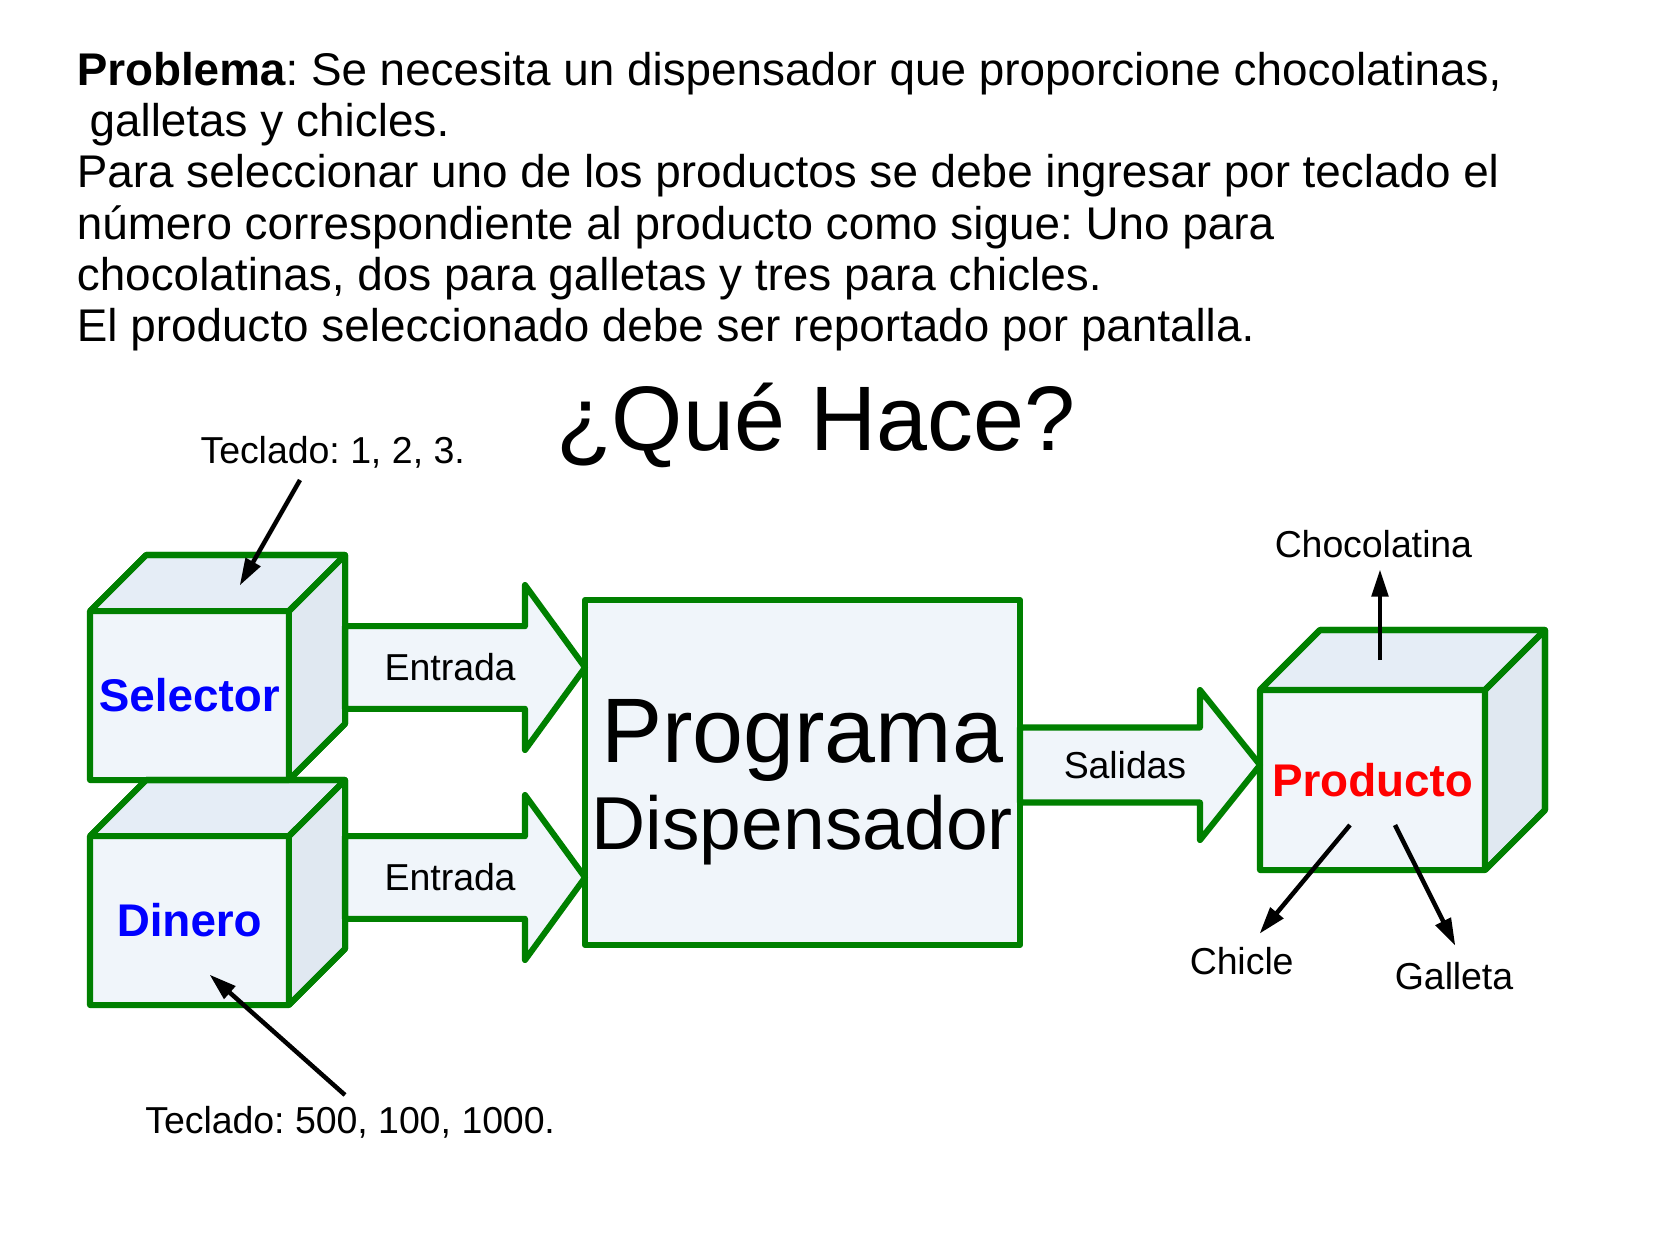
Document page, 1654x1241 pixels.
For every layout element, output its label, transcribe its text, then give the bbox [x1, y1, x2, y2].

text_box Producto [1260, 691, 1485, 871]
text_box Chocolatina [1260, 504, 1516, 586]
text_box Producto [90, 780, 344, 837]
text_box Dinero [90, 837, 288, 1006]
text_box Entrada [346, 585, 586, 751]
text_box Teclado: 1, 2, 3. [90, 420, 481, 481]
text_box Salida [90, 555, 344, 612]
subtitle Problema: Se necesita un dispensador que proporcione chocolatinas, galletas y chicles. Para seleccionar uno de los productos se debe ingresar por teclado el número correspondiente al producto como sigue: Uno para chocolatinas, dos para galletas y tres para chicles. El producto seleccionado debe ser reportado por pantalla. [1260, 630, 1544, 691]
text_box Programa Dispensador [585, 600, 1021, 946]
text_box Teclado: 500, 100, 1000. [105, 1071, 571, 1171]
text_box Galleta [1380, 948, 1529, 1006]
text_box Salidas [1020, 690, 1260, 841]
title ¿Qué Hace? [71, 315, 1561, 523]
subtitle Problema: Se necesita un dispensador que proporcione chocolatinas, galletas y chicles. Para seleccionar uno de los productos se debe ingresar por teclado el número correspondiente al producto como sigue: Uno para chocolatinas, dos para galletas y tres para chicles. El producto seleccionado debe ser reportado por pantalla. [76, 43, 1510, 352]
text_box Chicle [1175, 933, 1321, 991]
text_box Entrada [345, 795, 586, 961]
text_box Selector [90, 612, 288, 781]
